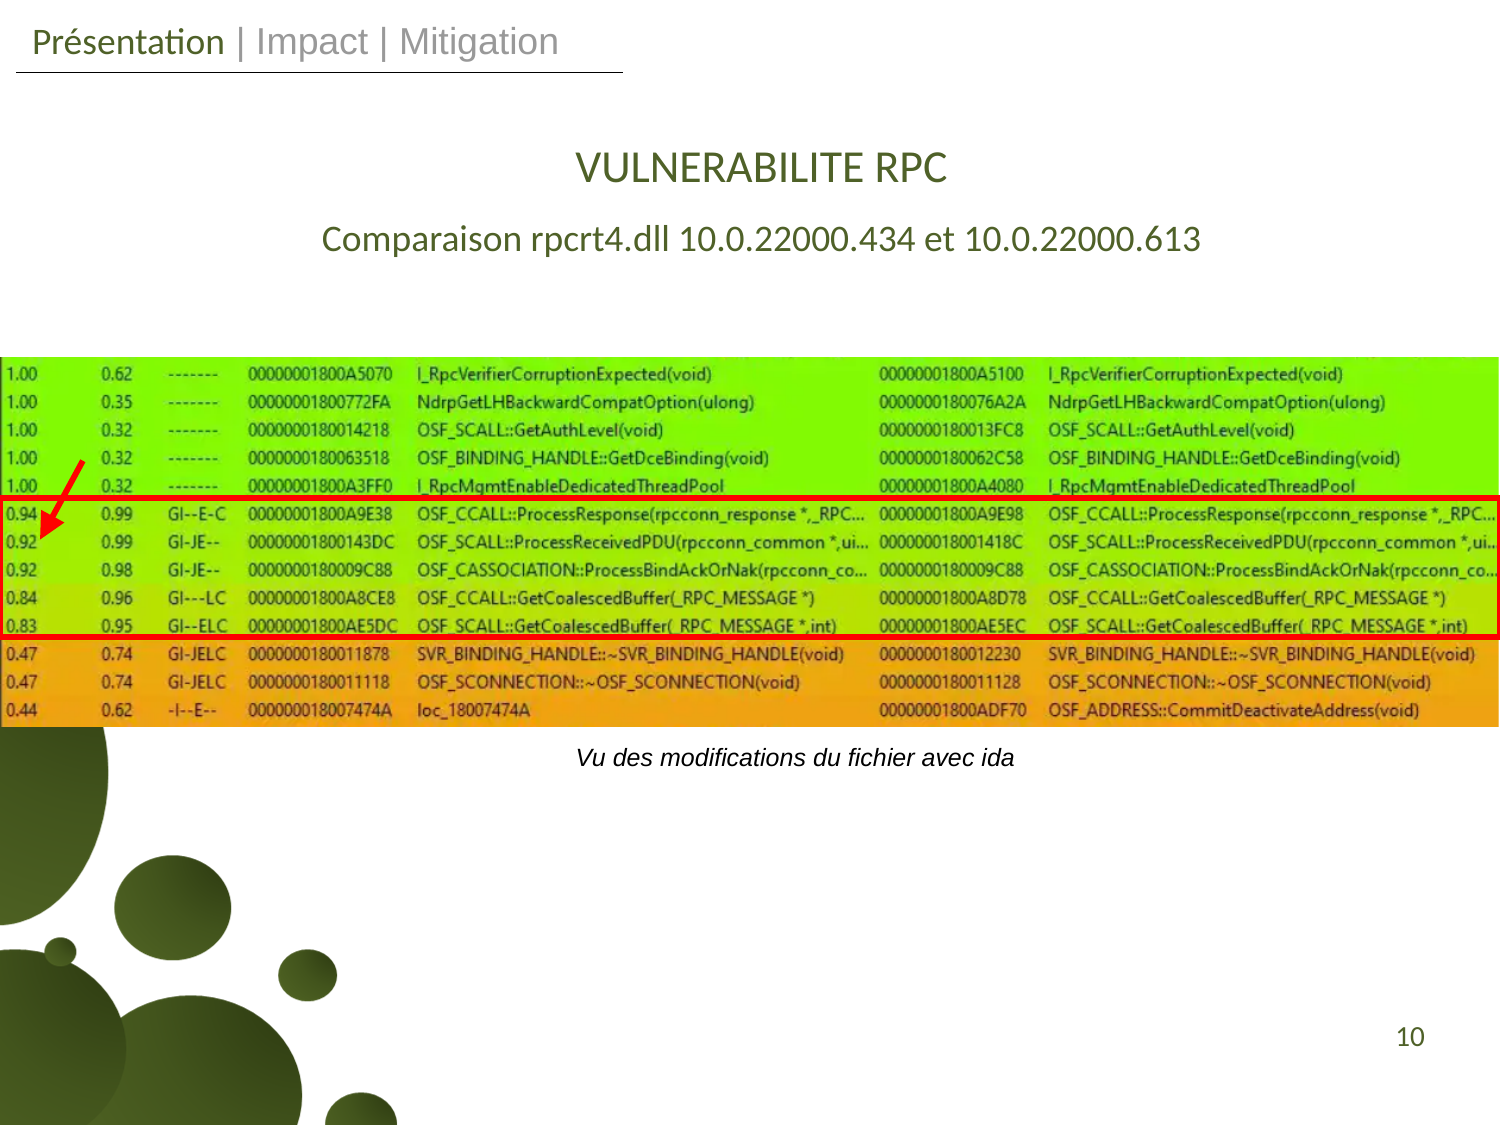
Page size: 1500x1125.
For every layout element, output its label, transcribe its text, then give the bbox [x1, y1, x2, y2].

text_box Vu des modifications du fichier avec ida [560, 735, 1052, 782]
picture [0, 640, 1500, 1125]
picture [3, 501, 1497, 634]
picture [0, 357, 1500, 495]
text_box Présentation | Impact | Mitigation [17, 13, 635, 72]
text_box VULNERABILITE RPC Comparaison rpcrt4.dll 10.0.22000.434 et 10.0.22000.613 [173, 148, 1351, 281]
